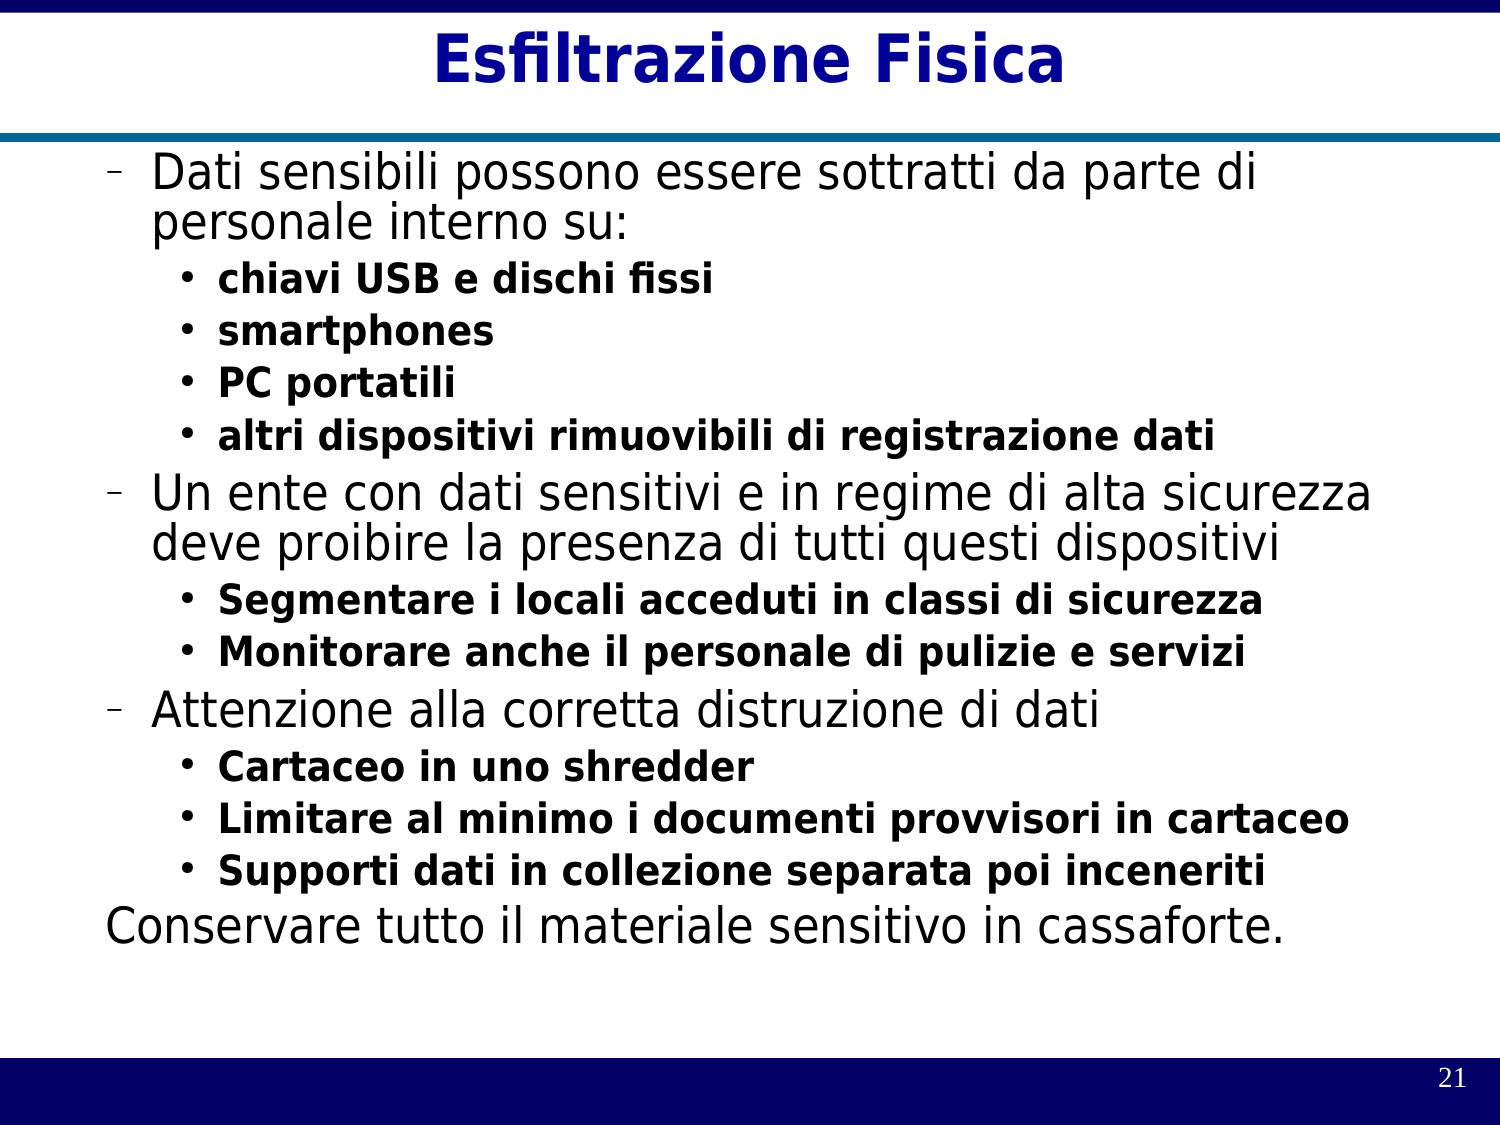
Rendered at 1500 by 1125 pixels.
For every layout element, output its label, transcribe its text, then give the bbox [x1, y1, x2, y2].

title Esfiltrazione Fisica [30, 0, 1471, 126]
list Dati sensibili possono essere sottratti da parte di personale interno su: chiavi USB e dischi fissi smartphones PC portatili altri dispositivi rimuovibili di registrazione dati Un ente con dati sensitivi e in regime di alta sicurezza deve proibire la presenza di tutti questi dispositivi Segmentare i locali acceduti in classi di sicurezza Monitorare anche il personale di pulizie e servizi Attenzione alla corretta distruzione di dati Cartaceo in uno shredder Limitare al minimo i documenti provvisori in cartaceo Supporti dati in collezione separata poi inceneriti Conservare tutto il materiale sensitivo in cassaforte. [30, 149, 1471, 1021]
